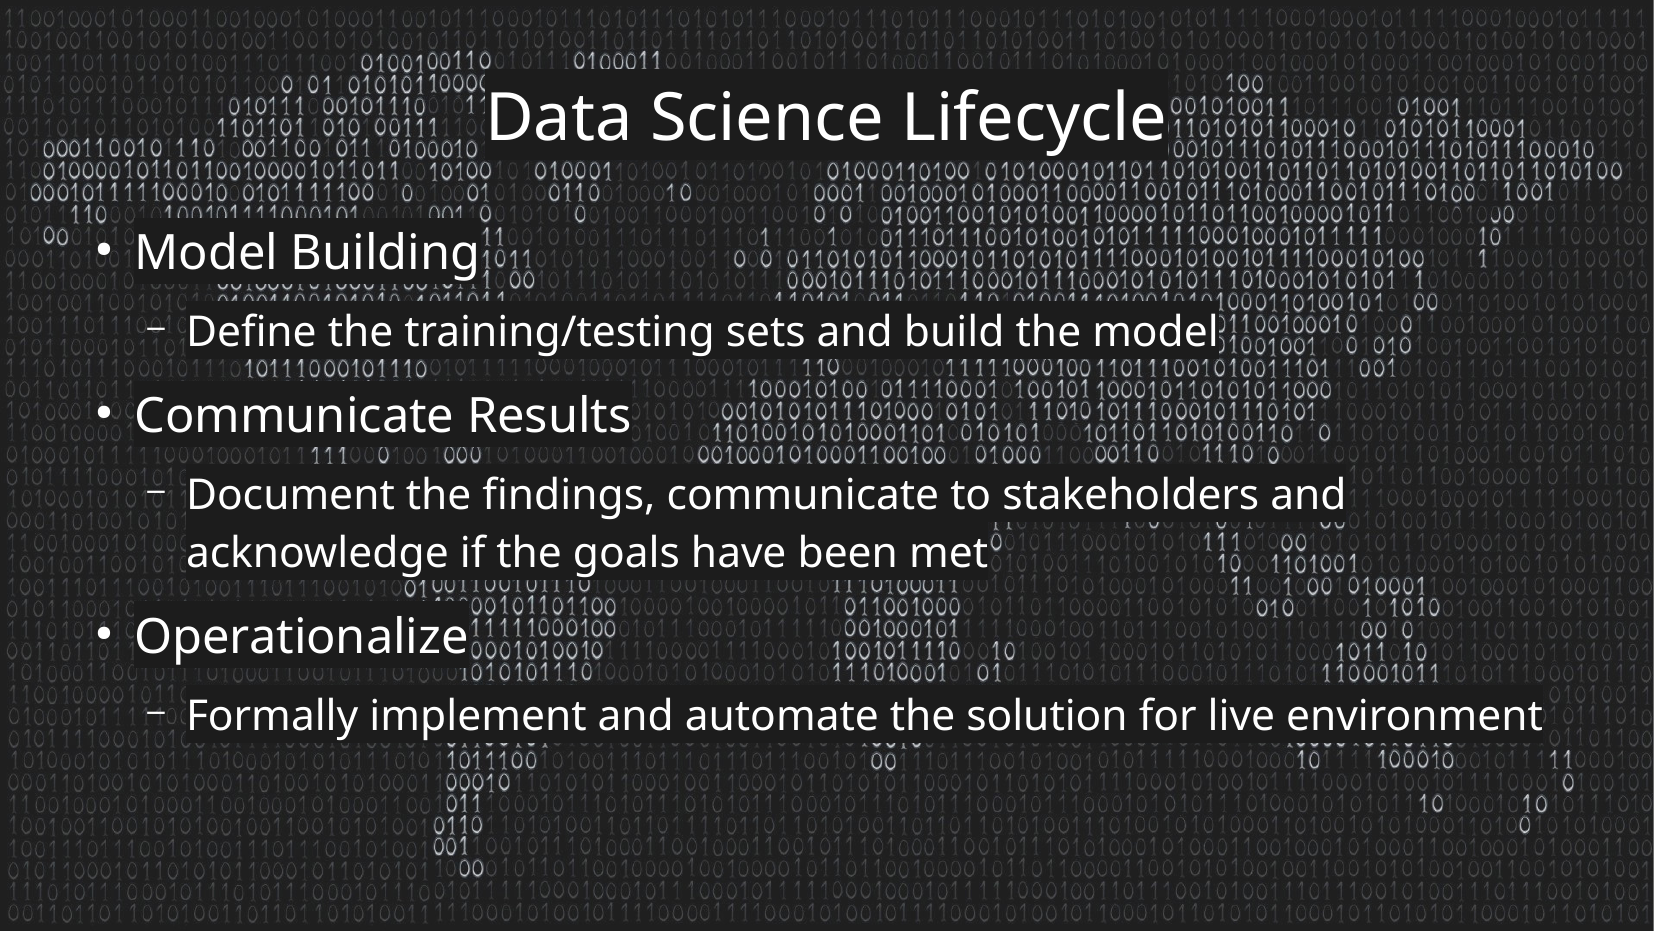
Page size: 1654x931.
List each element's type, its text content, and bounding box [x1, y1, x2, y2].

list Model Building Define the training/testing sets and build the model Communicate Results Document the findings, communicate to stakeholders and acknowledge if the goals have been met Operationalize Formally implement and automate the solution for live environment [82, 217, 1571, 758]
picture [0, 0, 1654, 931]
title Data Science Lifecycle [82, 37, 1571, 193]
